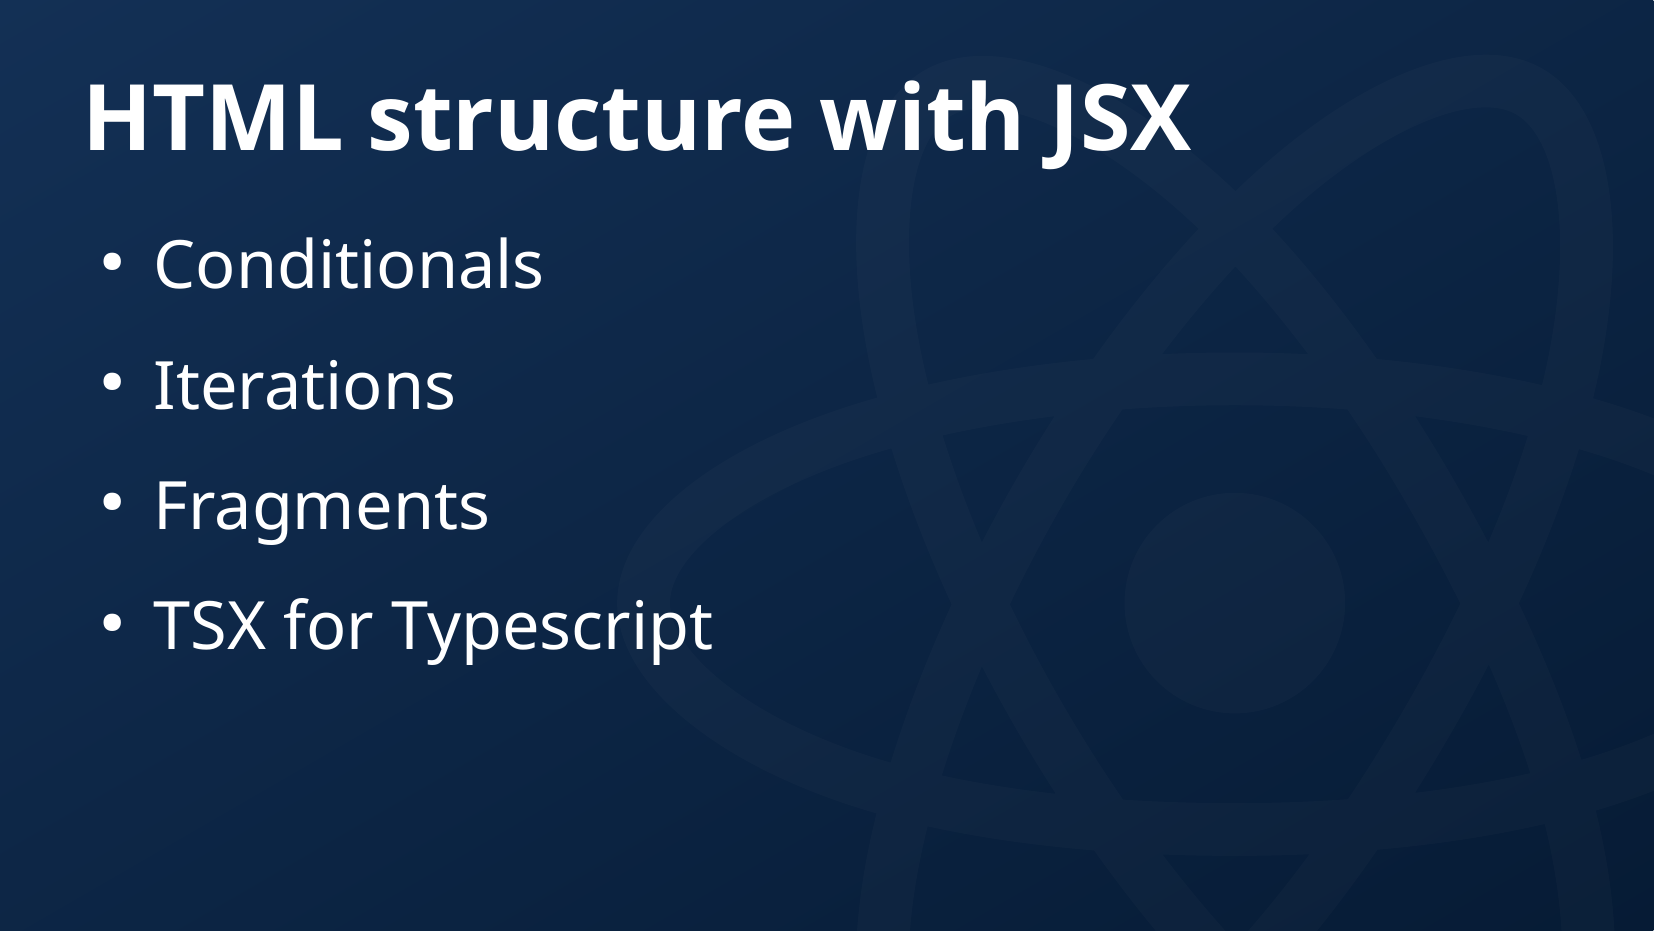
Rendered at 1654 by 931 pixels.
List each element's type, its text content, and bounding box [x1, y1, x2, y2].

title HTML structure with JSX [82, 37, 1571, 193]
list Conditionals Iterations Fragments TSX for Typescript [82, 217, 1571, 758]
